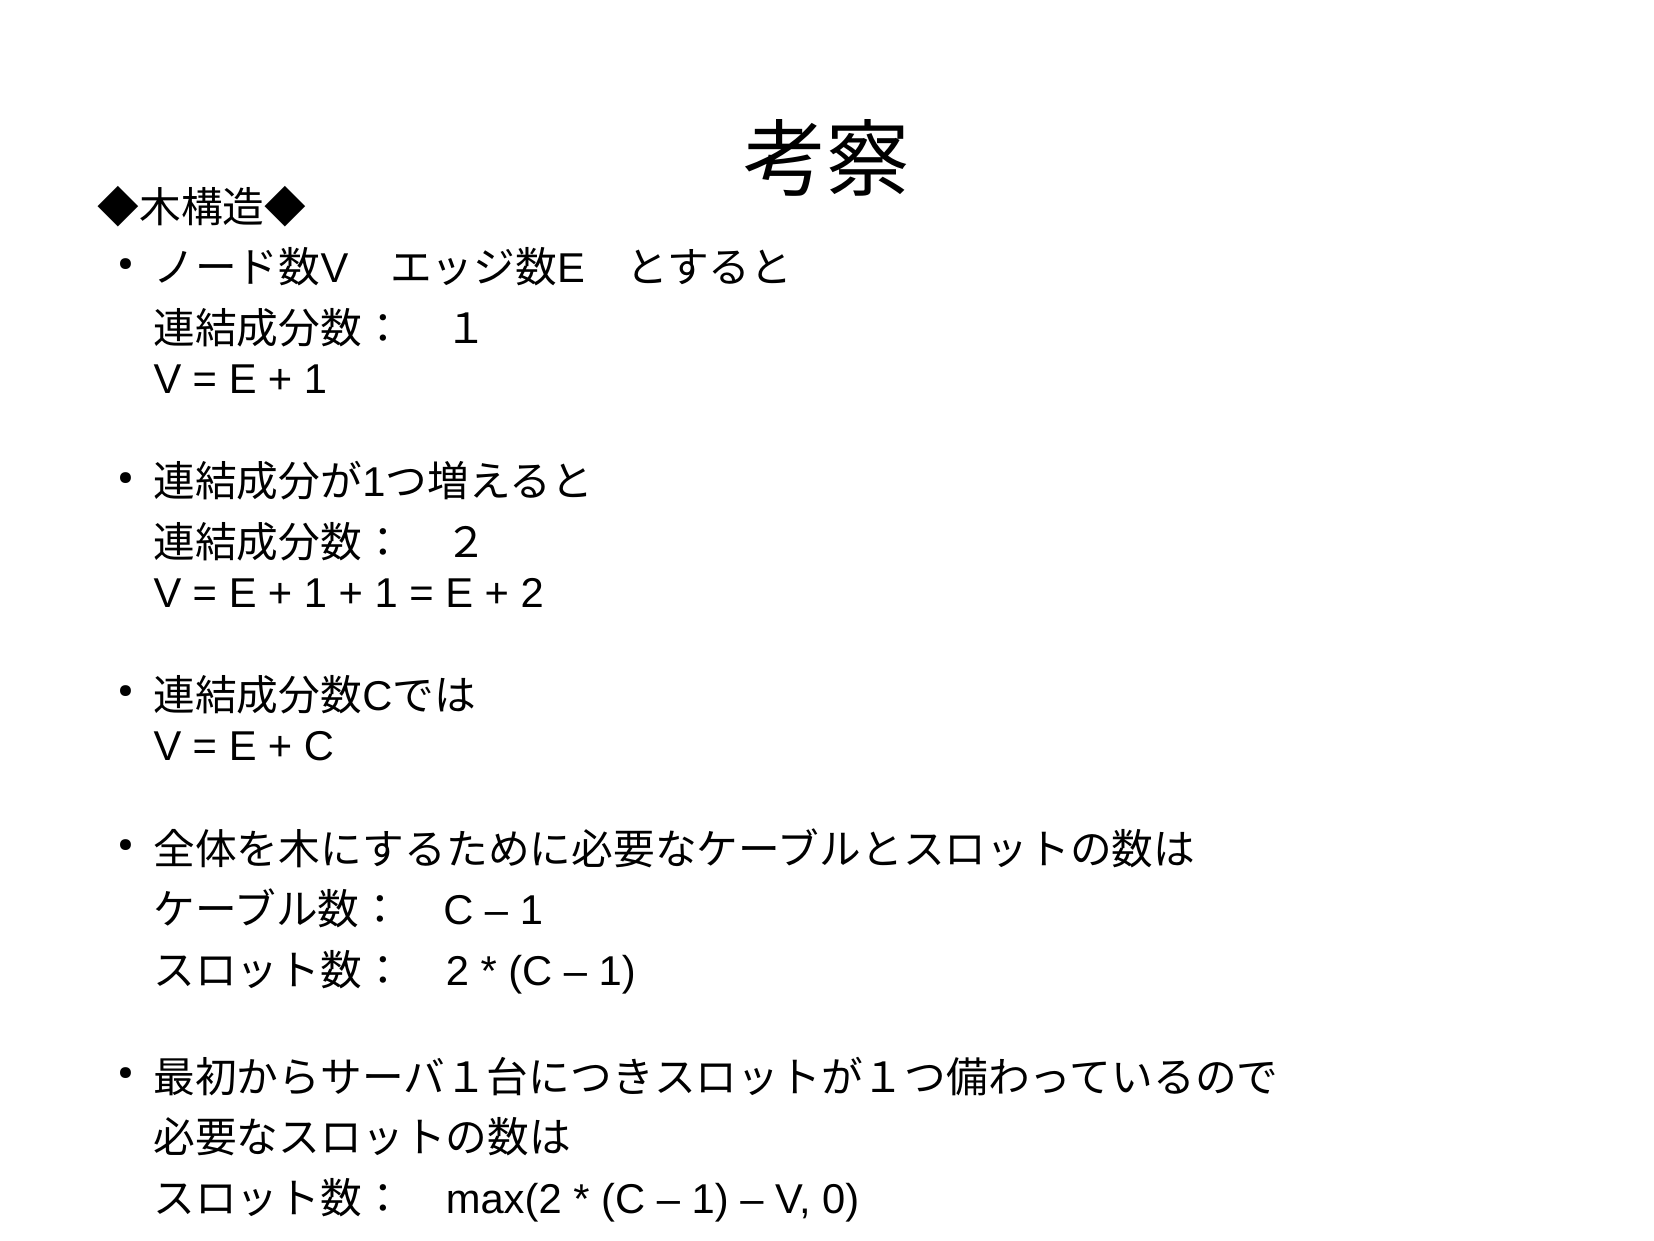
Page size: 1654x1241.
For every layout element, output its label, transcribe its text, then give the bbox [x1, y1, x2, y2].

text_box ◆木構造◆ ノード数V エッジ数E とすると 連結成分数： １ V = E + 1 連結成分が1つ増えると 連結成分数： ２ V = E + 1 + 1 = E + 2 連結成分数Cでは V = E + C 全体を木にするために必要なケーブルとスロットの数は ケーブル数： C – 1 スロット数： 2 * (C – 1) 最初からサーバ１台につきスロットが１つ備わっているので 必要なスロットの数は スロット数： max(2 * (C – 1) – V, 0) [82, 280, 1571, 1119]
title 考察 [82, 49, 1571, 257]
